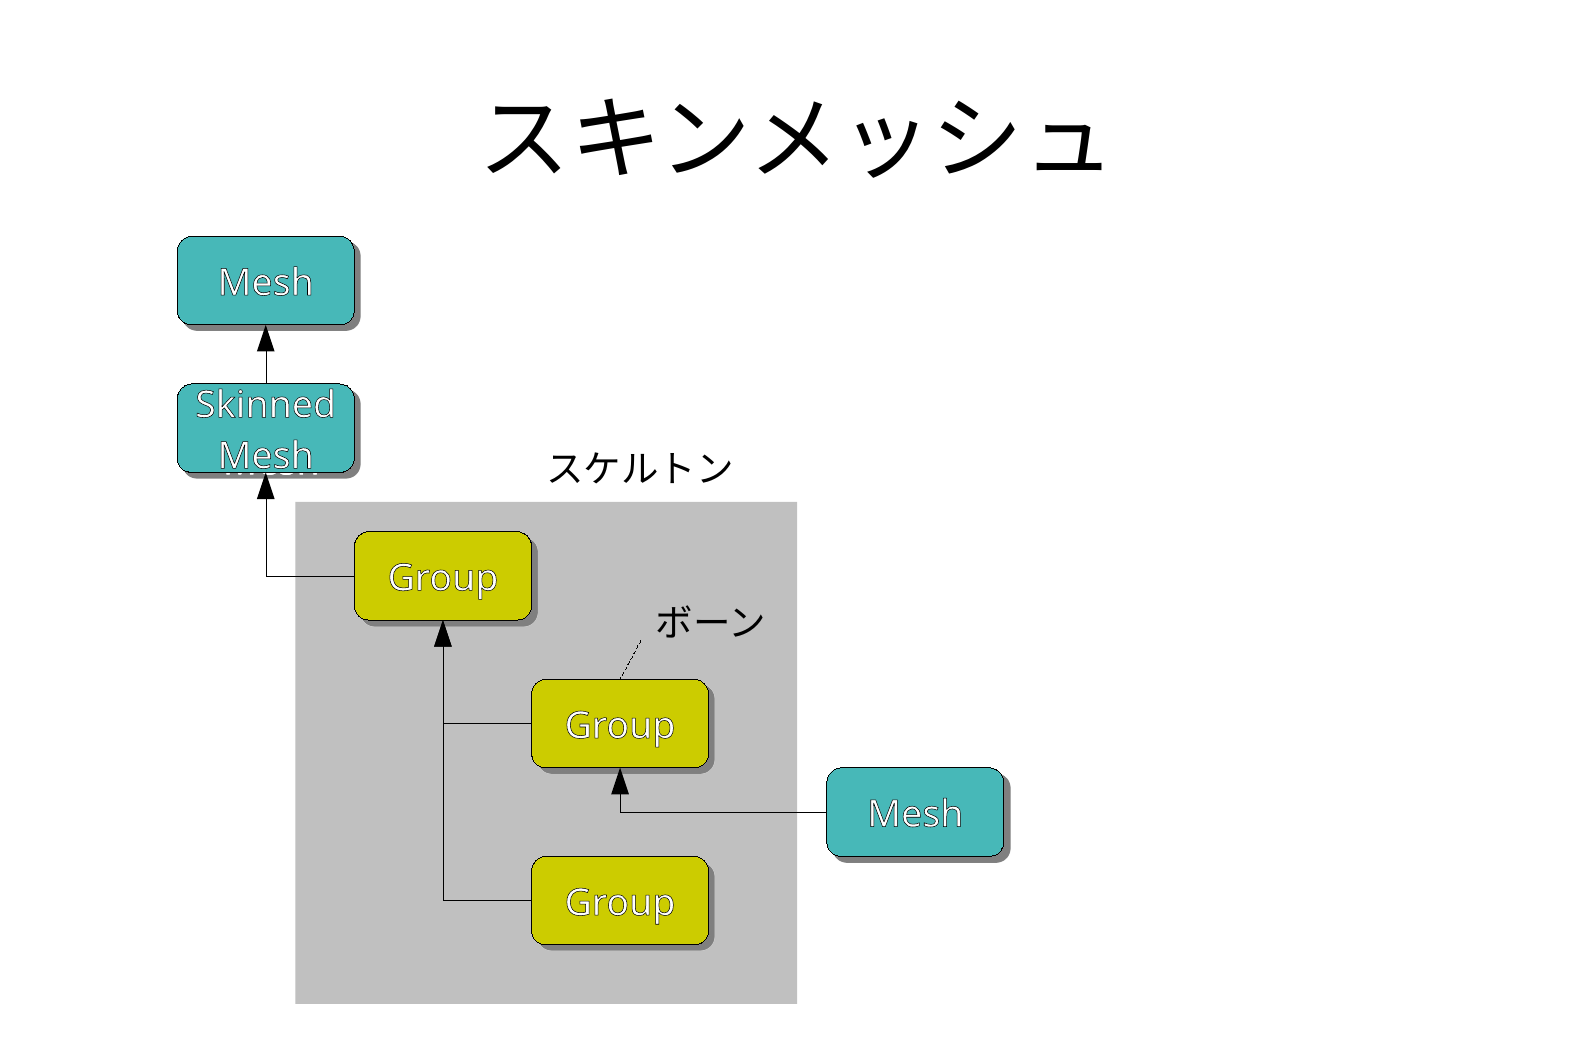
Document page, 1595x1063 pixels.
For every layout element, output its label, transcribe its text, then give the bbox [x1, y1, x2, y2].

text_box Group [531, 679, 709, 768]
title スキンメッシュ [79, 29, 1515, 233]
text_box Group [354, 531, 532, 621]
text_box Group [531, 856, 709, 945]
text_box ボーン [640, 626, 878, 641]
text_box Skinned Mesh [177, 383, 355, 473]
text_box スケルトン [531, 472, 768, 487]
text_box [295, 501, 798, 812]
text_box [295, 577, 798, 1004]
text_box Mesh [177, 236, 355, 325]
text_box Mesh [826, 767, 1004, 857]
